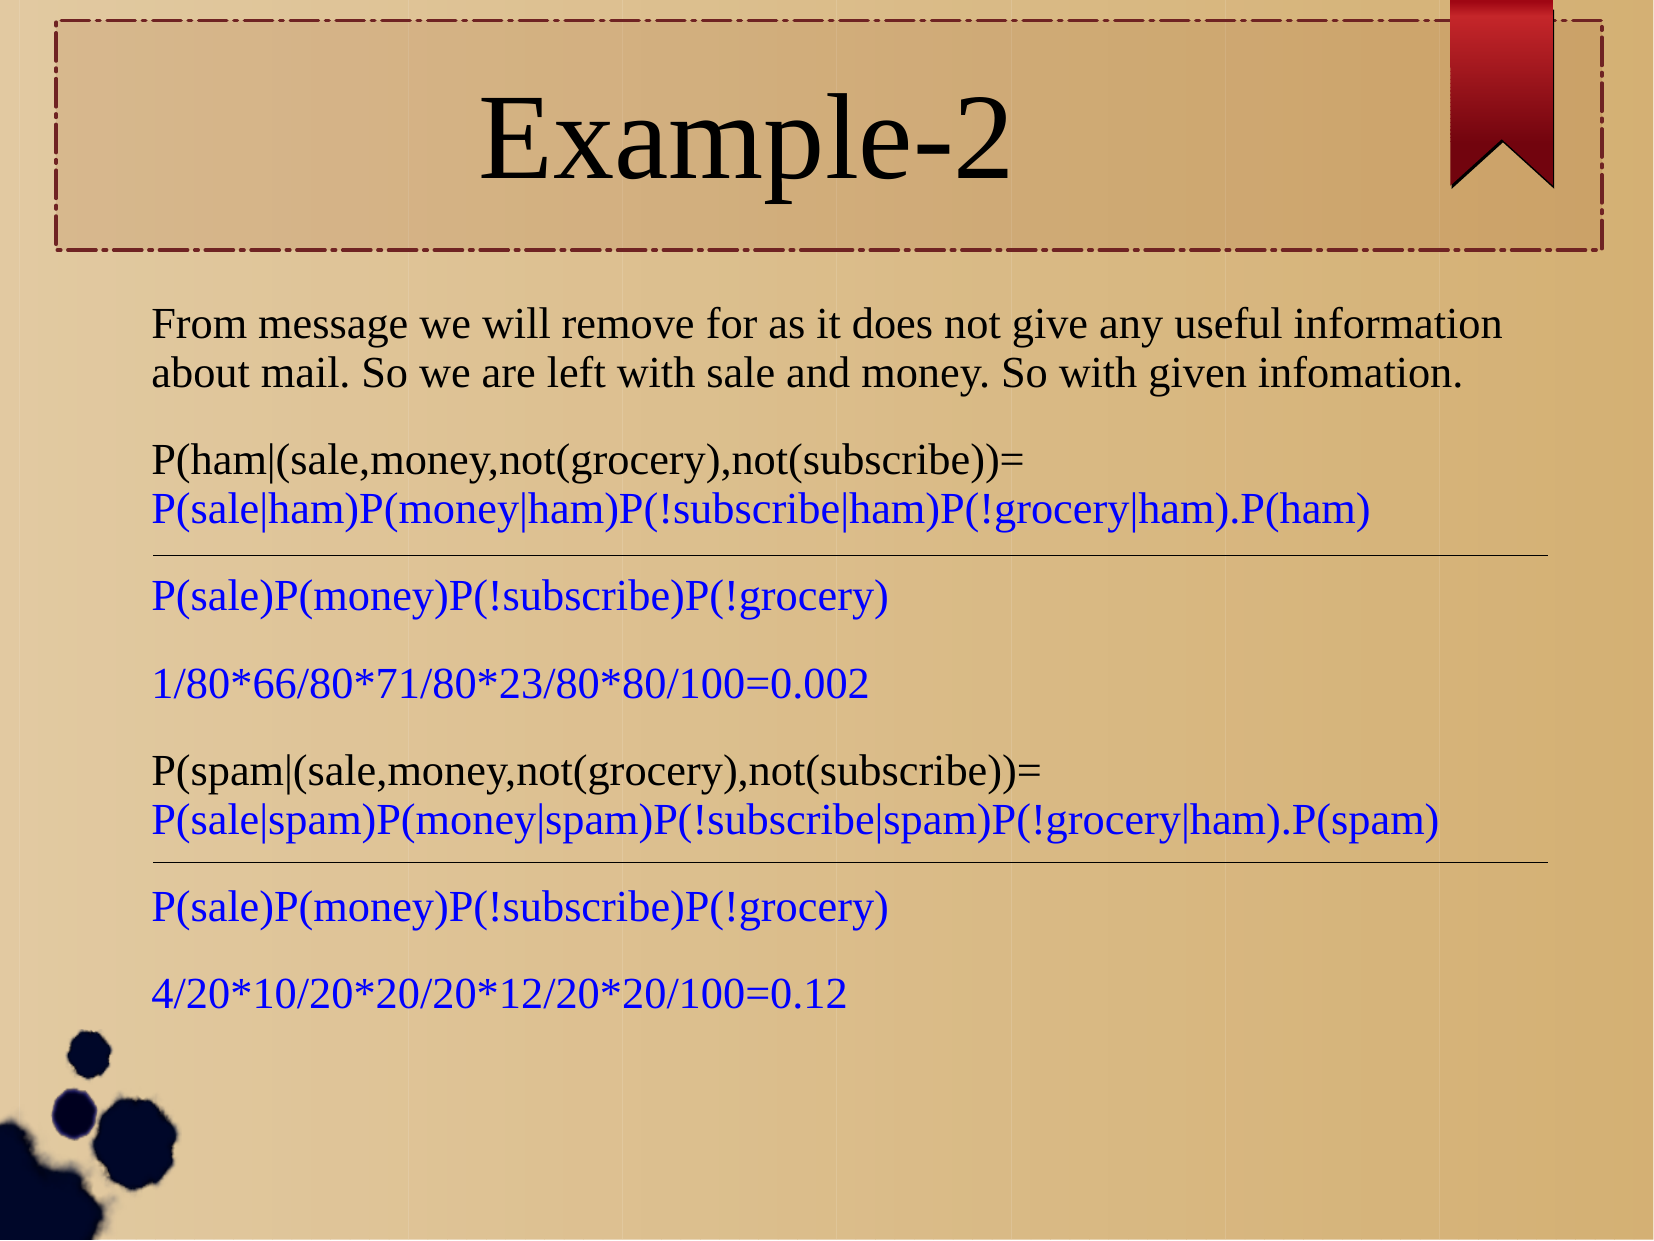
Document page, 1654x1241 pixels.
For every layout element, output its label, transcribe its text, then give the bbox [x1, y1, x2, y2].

list From message we will remove for as it does not give any useful information about mail. So we are left with sale and money. So with given infomation. P(ham|(sale,money,not(grocery),not(subscribe))= P(sale|ham)P(money|ham)P(!subscribe|ham)P(!grocery|ham).P(ham) P(sale)P(money)P(!subscribe)P(!grocery) 1/80*66/80*71/80*23/80*80/100=0.002 P(spam|(sale,money,not(grocery),not(subscribe))= P(sale|spam)P(money|spam)P(!subscribe|spam)P(!grocery|ham).P(spam) P(sale)P(money)P(!subscribe)P(!grocery) 4/20*10/20*20/20*12/20*20/100=0.12 [82, 299, 1571, 1019]
title Example-2 [82, 47, 1412, 229]
